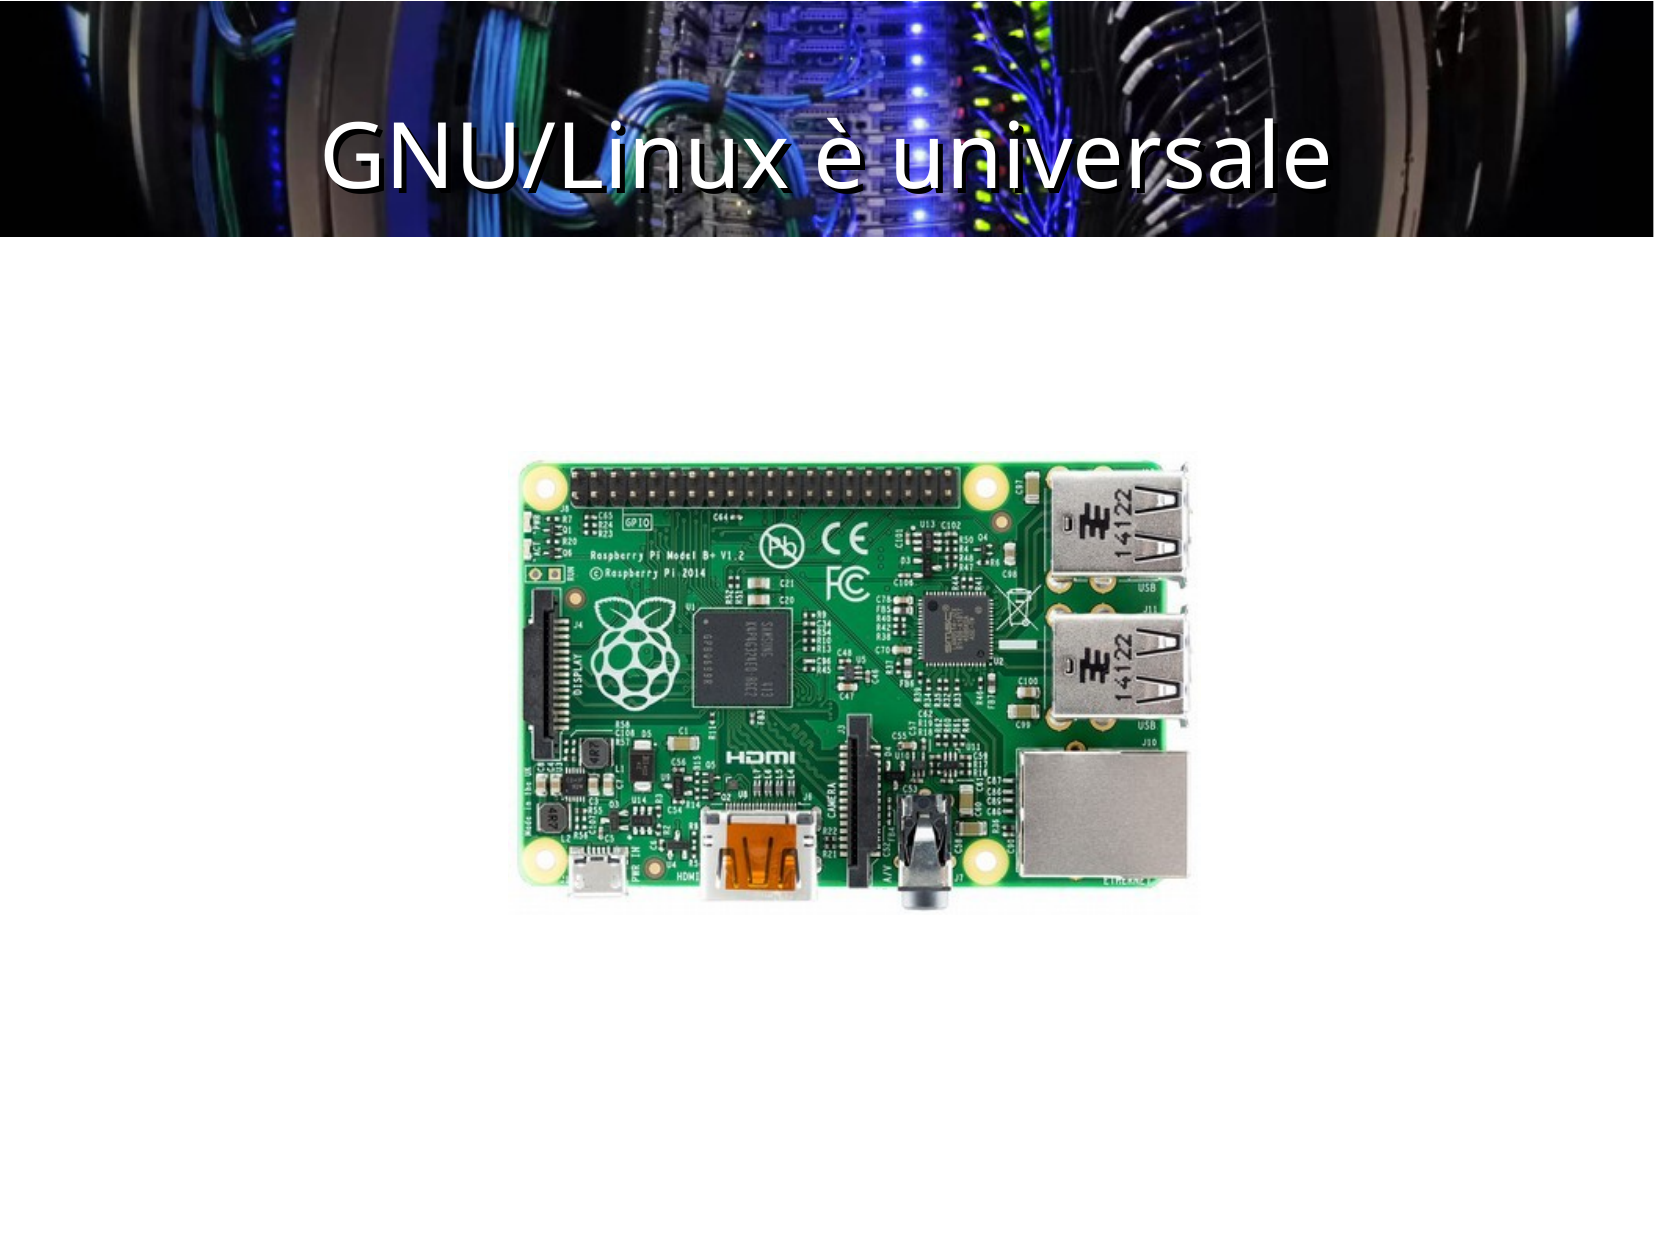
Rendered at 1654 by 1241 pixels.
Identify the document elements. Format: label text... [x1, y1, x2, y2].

picture [508, 451, 1201, 916]
title GNU/Linux è universale [82, 49, 1571, 257]
picture [0, 1, 1654, 237]
